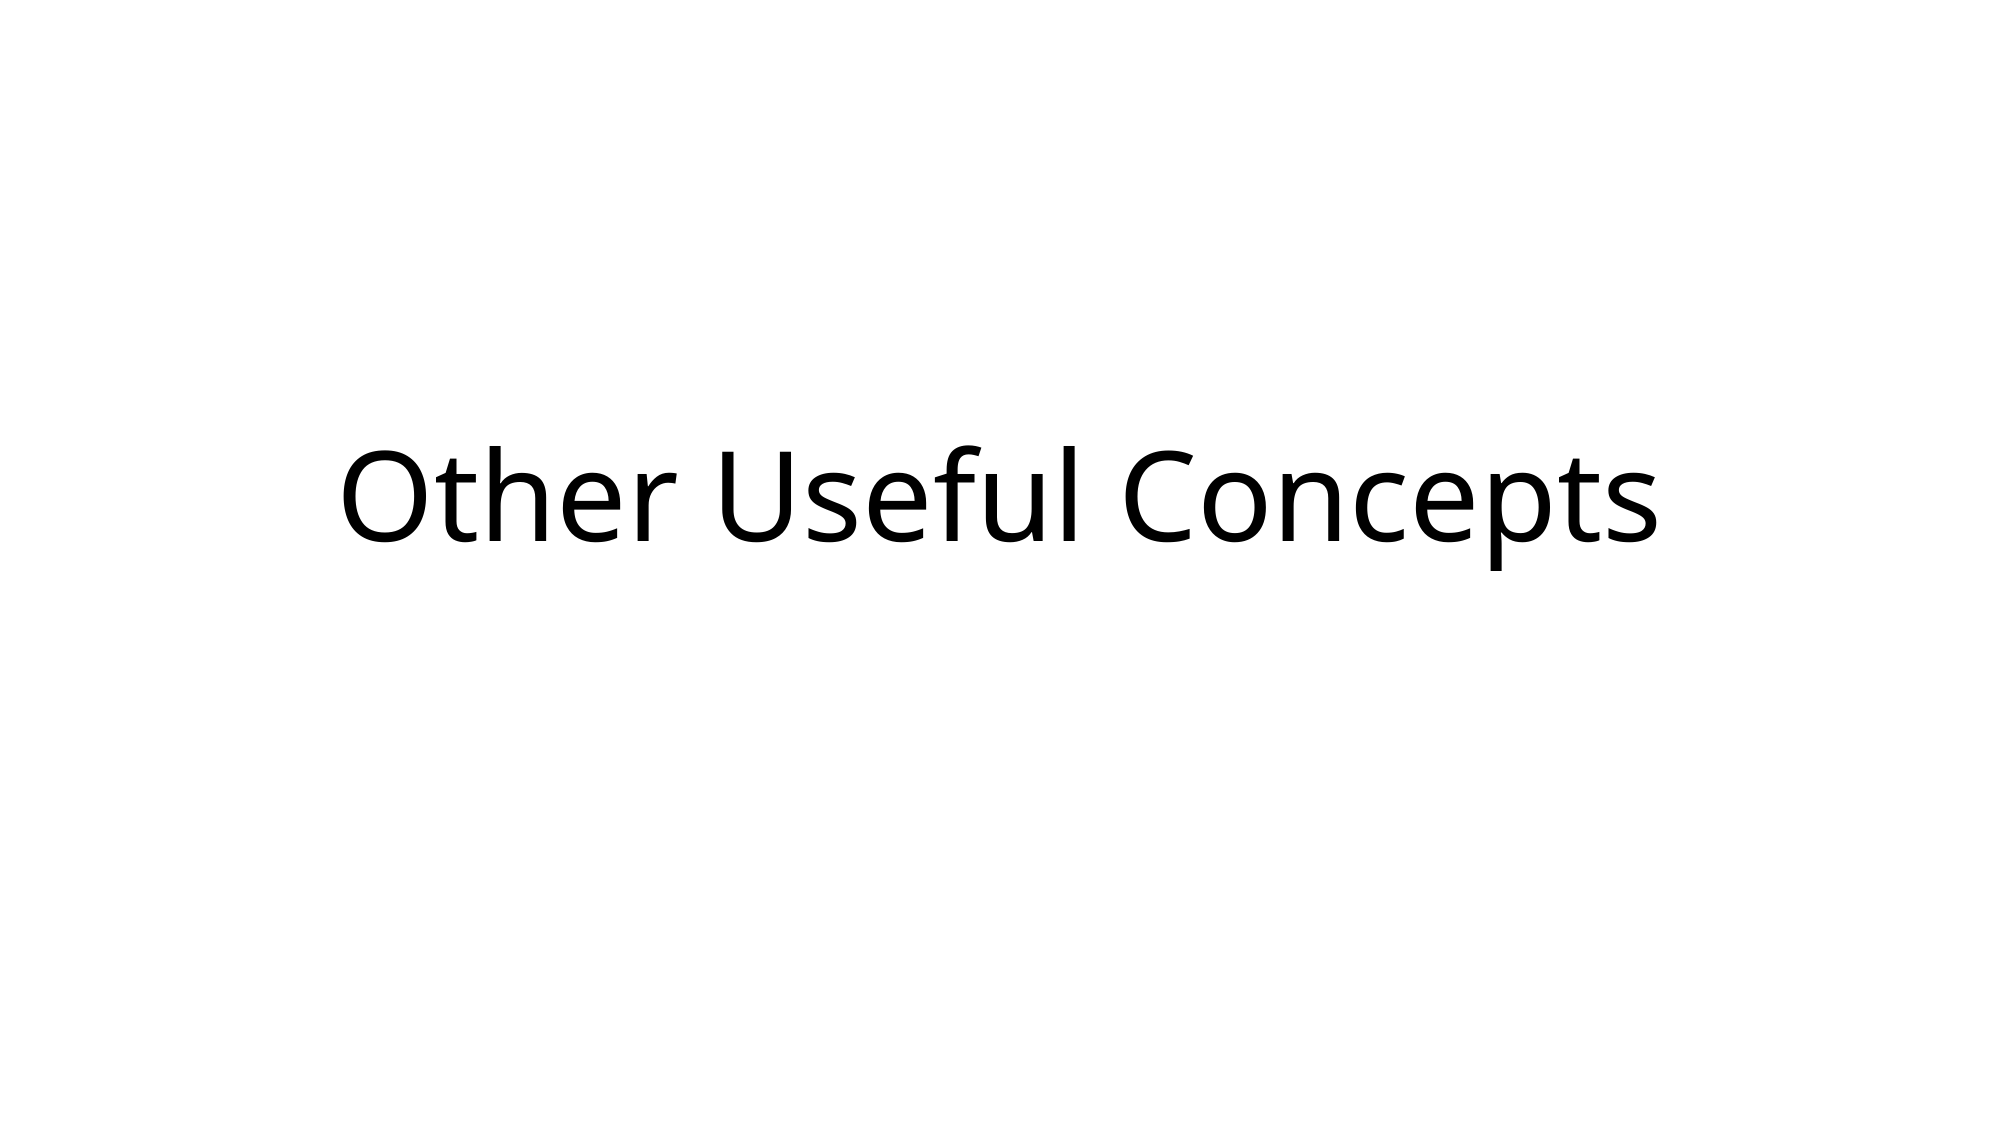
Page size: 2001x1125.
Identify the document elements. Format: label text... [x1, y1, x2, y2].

title Other Useful Concepts [249, 184, 1750, 576]
